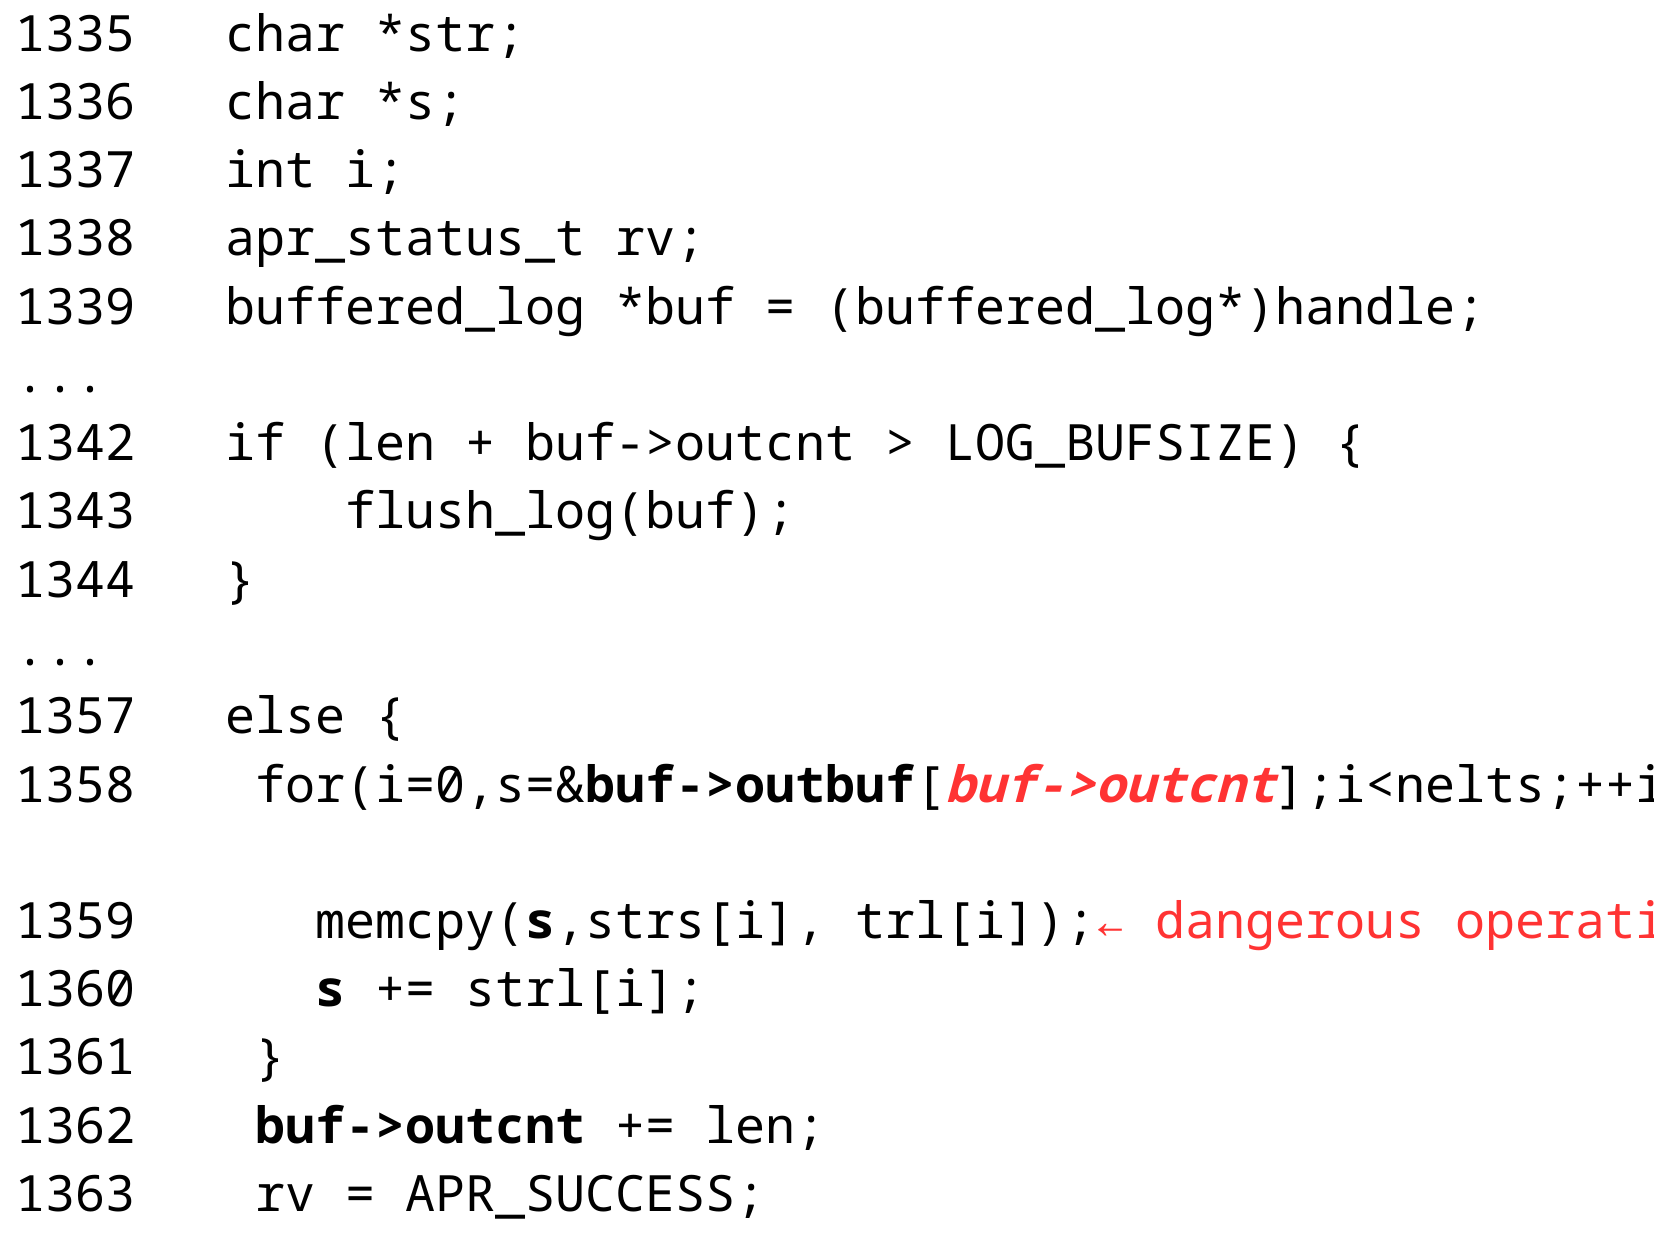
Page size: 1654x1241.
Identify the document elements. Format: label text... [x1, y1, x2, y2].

subtitle 1327 ap_buffered_log_writer(void *handle, ...) ... 1334 { 1335 char *str; 1336 char *s; 1337 int i; 1338 apr_status_t rv; 1339 buffered_log *buf = (buffered_log*)handle; ... 1342 if (len + buf->outcnt > LOG_BUFSIZE) { 1343 flush_log(buf); 1344 } ... 1357 else { 1358 for(i=0,s=&buf->outbuf[buf->outcnt];i<nelts;++i) { 1359 memcpy(s,strs[i], trl[i]);← dangerous operation 1360 s += strl[i]; 1361 } 1362 buf->outcnt += len; 1363 rv = APR_SUCCESS; 1364 } ... 1366 } [15, 0, 1654, 1241]
